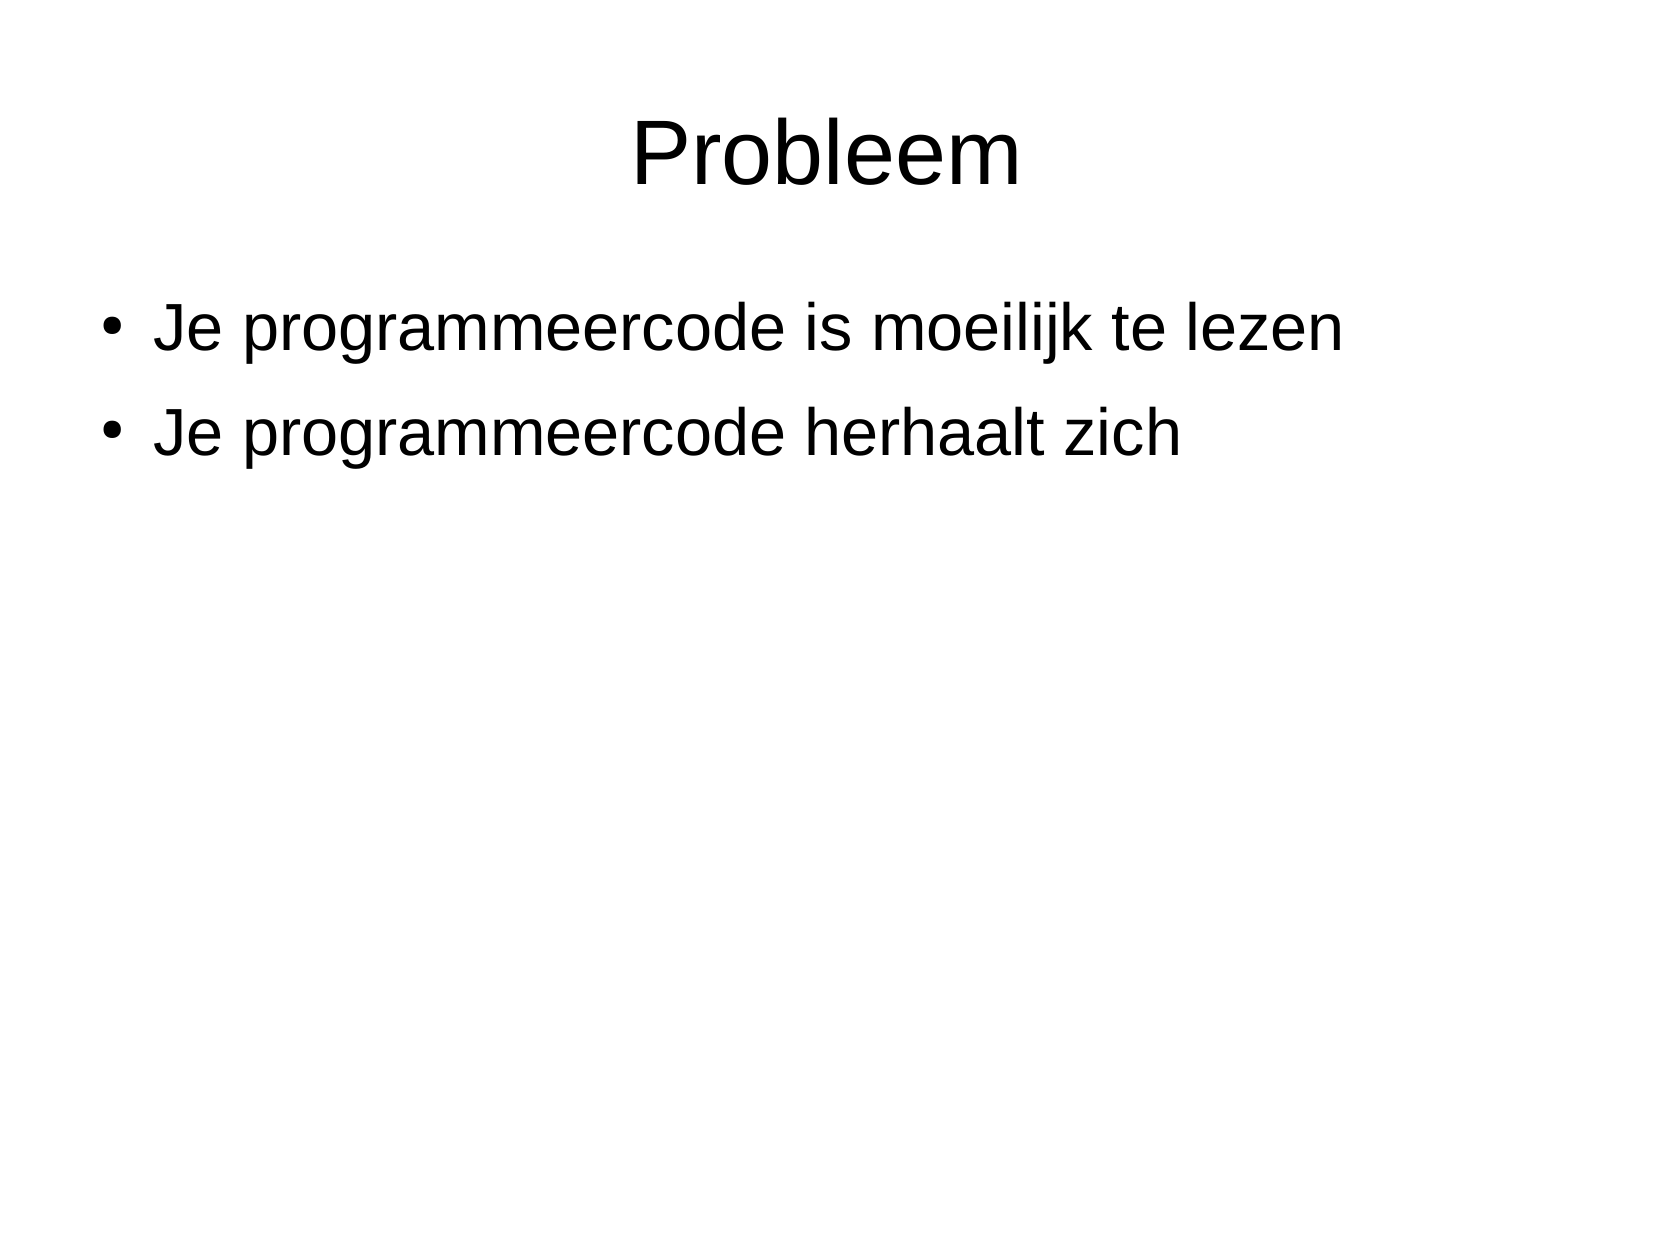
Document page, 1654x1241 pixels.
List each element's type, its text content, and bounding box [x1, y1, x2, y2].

list Je programmeercode is moeilijk te lezen Je programmeercode herhaalt zich [82, 290, 1571, 1010]
title Probleem [82, 49, 1571, 257]
